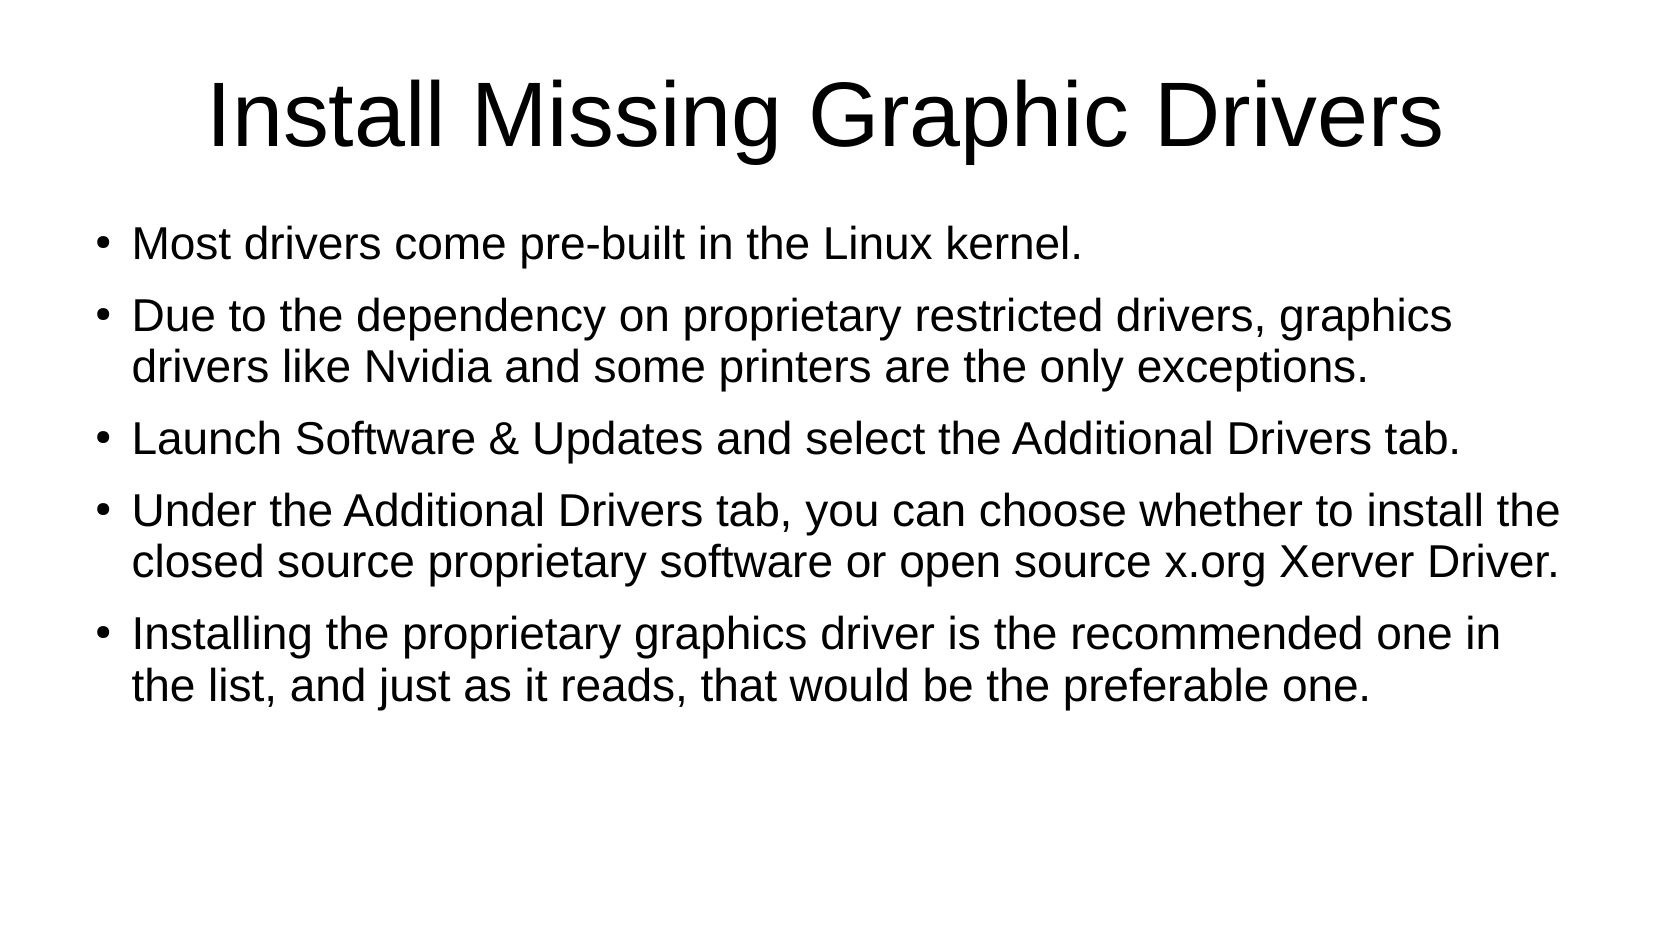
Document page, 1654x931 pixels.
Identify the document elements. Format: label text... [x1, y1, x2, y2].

list Most drivers come pre-built in the Linux kernel. Due to the dependency on proprietary restricted drivers, graphics drivers like Nvidia and some printers are the only exceptions. Launch Software & Updates and select the Additional Drivers tab. Under the Additional Drivers tab, you can choose whether to install the closed source proprietary software or open source x.org Xerver Driver. Installing the proprietary graphics driver is the recommended one in the list, and just as it reads, that would be the preferable one. [82, 217, 1571, 758]
title Install Missing Graphic Drivers [82, 37, 1571, 193]
